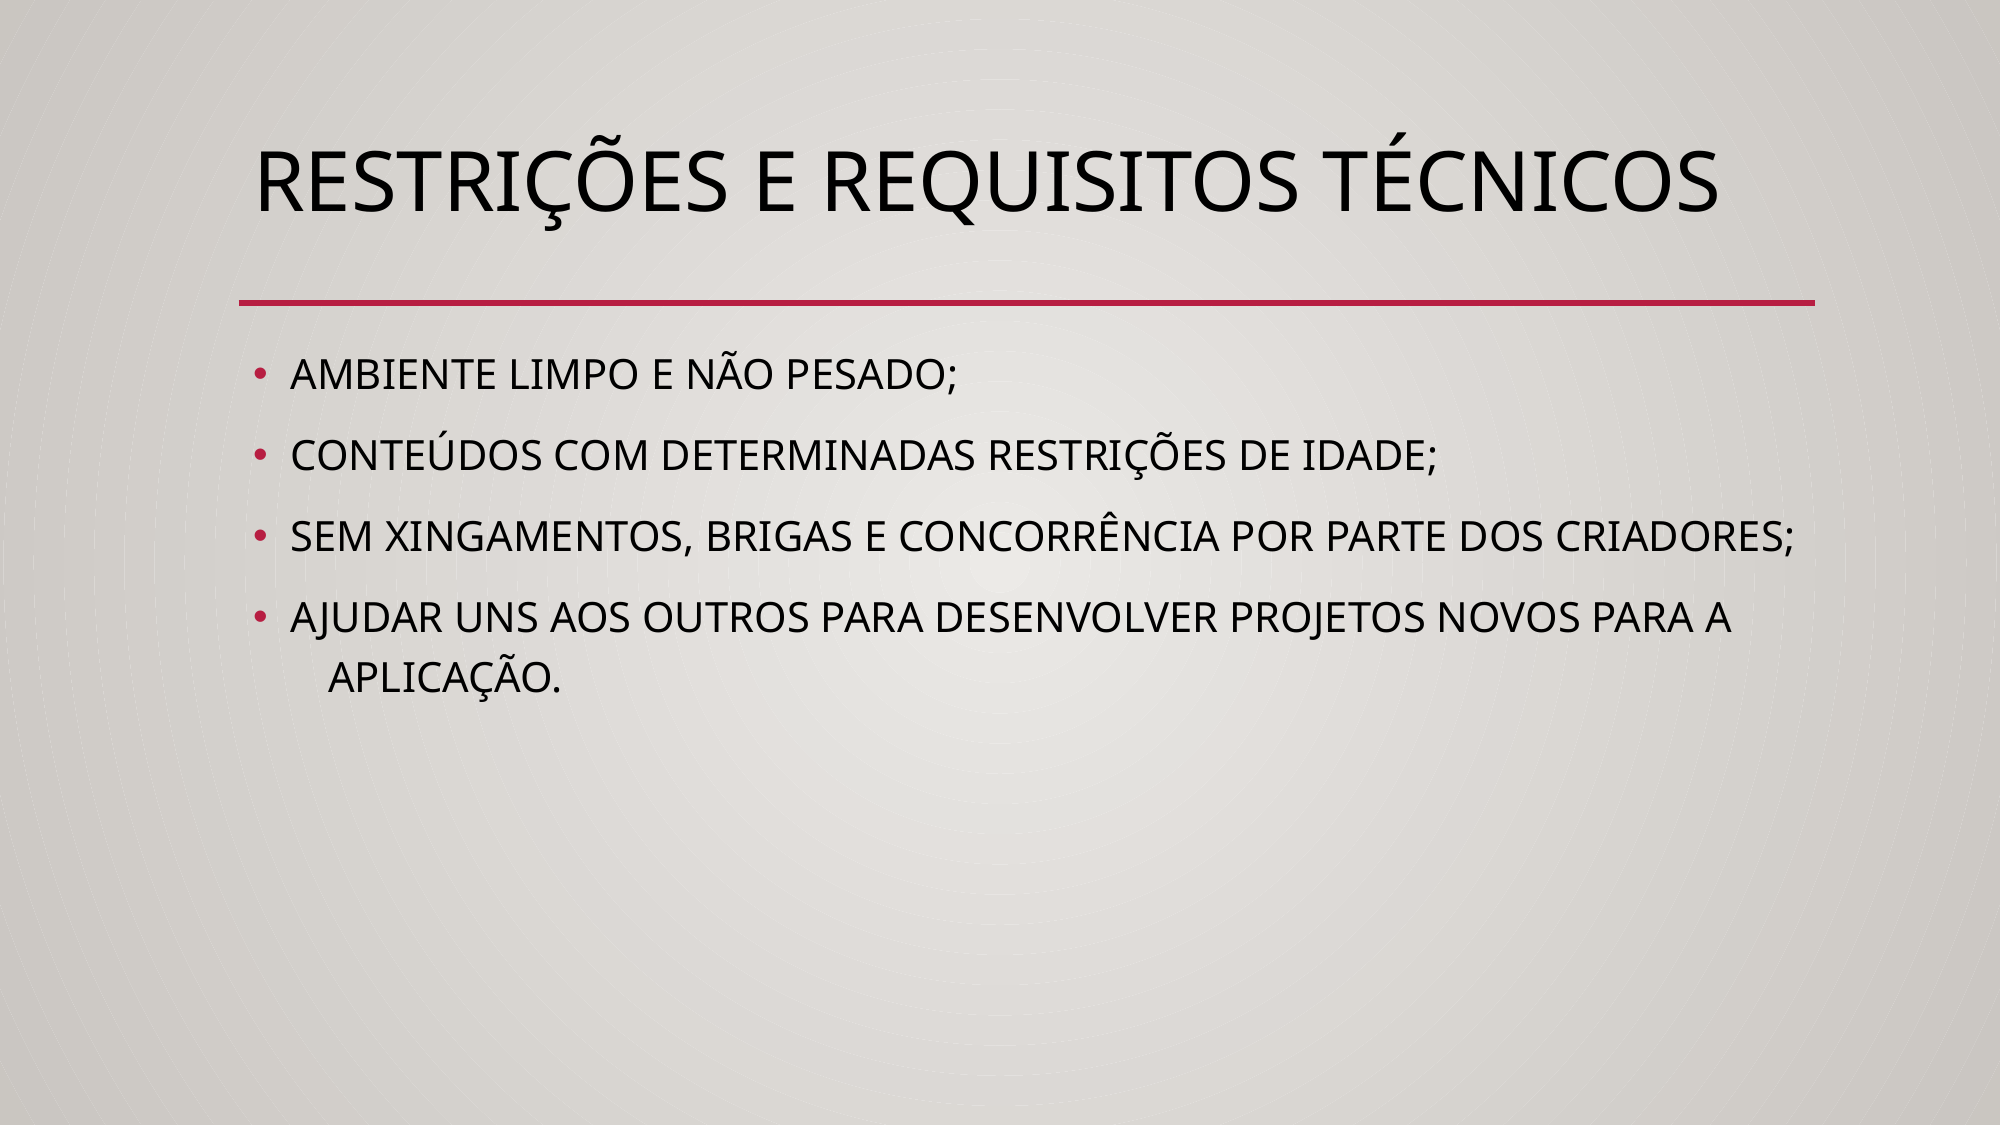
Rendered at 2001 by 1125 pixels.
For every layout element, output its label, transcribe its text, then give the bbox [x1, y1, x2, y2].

list AMBIENTE LIMPO E NÃO PESADO; CONTEÚDOS COM DETERMINADAS RESTRIÇÕES DE IDADE; SEM XINGAMENTOS, BRIGAS E CONCORRÊNCIA POR PARTE DOS CRIADORES; AJUDAR UNS AOS OUTROS PARA DESENVOLVER PROJETOS NOVOS PARA A APLICAÇÃO. [238, 330, 1814, 897]
title RESTRIÇÕES E REQUISITOS TÉCNICOS [238, 131, 1814, 305]
